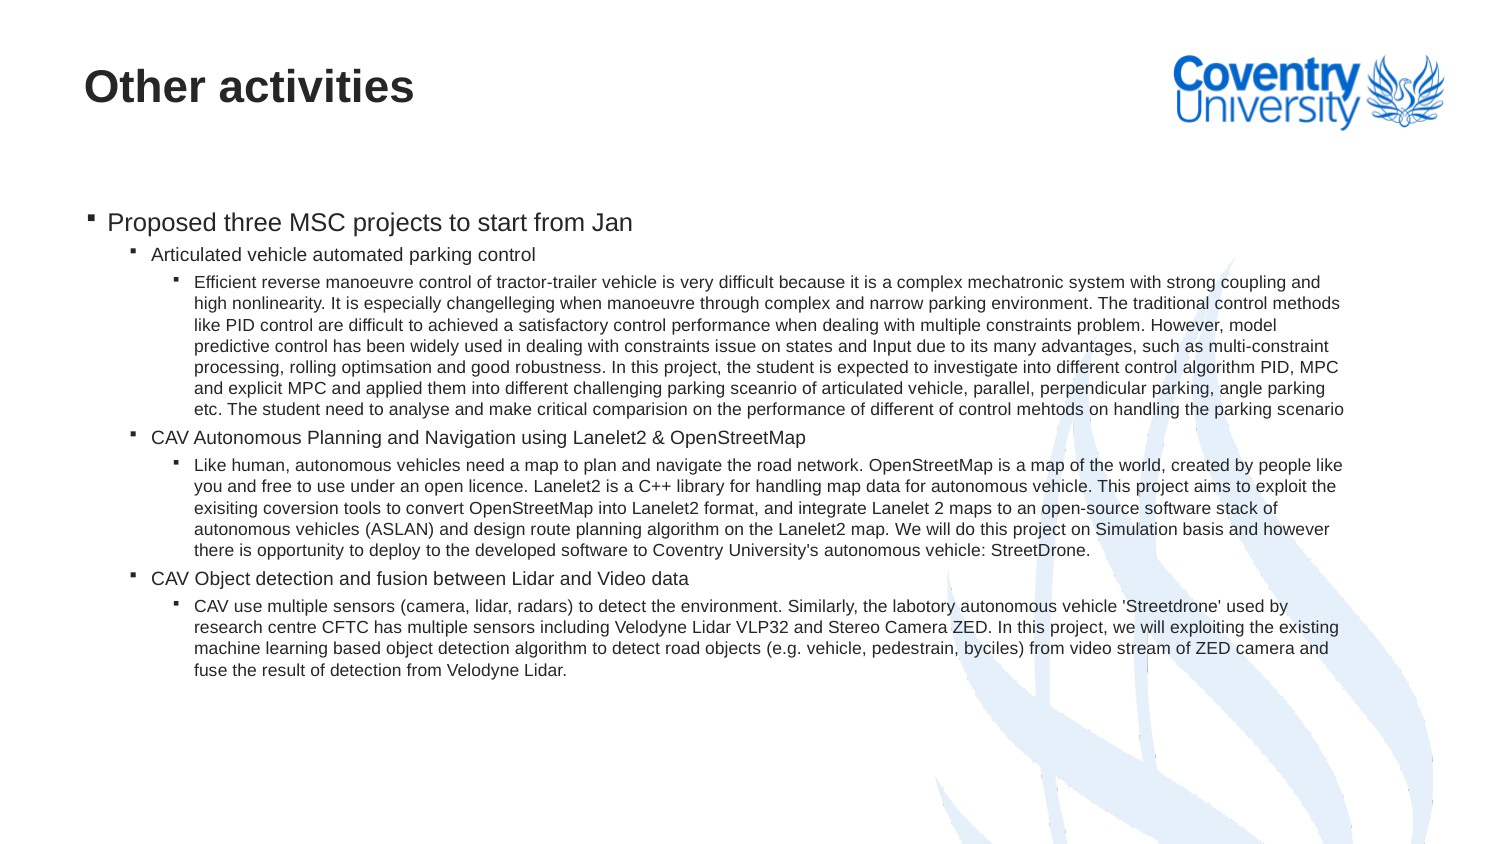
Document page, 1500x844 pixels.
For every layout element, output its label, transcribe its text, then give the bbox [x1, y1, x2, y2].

picture [935, 256, 1433, 844]
picture [1169, 52, 1450, 132]
title Other activities [68, 55, 1363, 174]
list Proposed three MSC projects to start from Jan Articulated vehicle automated parking control Efficient reverse manoeuvre control of tractor-trailer vehicle is very difficult because it is a complex mechatronic system with strong coupling and high nonlinearity. It is especially changelleging when manoeuvre through complex and narrow parking environment. The traditional control methods like PID control are difficult to achieved a satisfactory control performance when dealing with multiple constraints problem. However, model predictive control has been widely used in dealing with constraints issue on states and Input due to its many advantages, such as multi-constraint processing, rolling optimsation and good robustness. In this project, the student is expected to investigate into different control algorithm PID, MPC and explicit MPC and applied them into different challenging parking sceanrio of articulated vehicle, parallel, perpendicular parking, angle parking etc. The student need to analyse and make critical comparision on the performance of different of control mehtods on handling the parking scenario CAV Autonomous Planning and Navigation using Lanelet2 & OpenStreetMap Like human, autonomous vehicles need a map to plan and navigate the road network. OpenStreetMap is a map of the world, created by people like you and free to use under an open licence. Lanelet2 is a C++ library for handling map data for autonomous vehicle. This project aims to exploit the exisiting coversion tools to convert OpenStreetMap into Lanelet2 format, and integrate Lanelet 2 maps to an open-source software stack of autonomous vehicles (ASLAN) and design route planning algorithm on the Lanelet2 map. We will do this project on Simulation basis and however there is opportunity to deploy to the developed software to Coventry University's autonomous vehicle: StreetDrone. CAV Object detection and fusion between Lidar and Video data CAV use multiple sensors (camera, lidar, radars) to detect the environment. Similarly, the labotory autonomous vehicle 'Streetdrone' used by research centre CFTC has multiple sensors including Velodyne Lidar VLP32 and Stereo Camera ZED. In this project, we will exploiting the existing machine learning based object detection algorithm to detect road objects (e.g. vehicle, pedestrain, byciles) from video stream of ZED camera and fuse the result of detection from Velodyne Lidar. [70, 182, 1365, 719]
